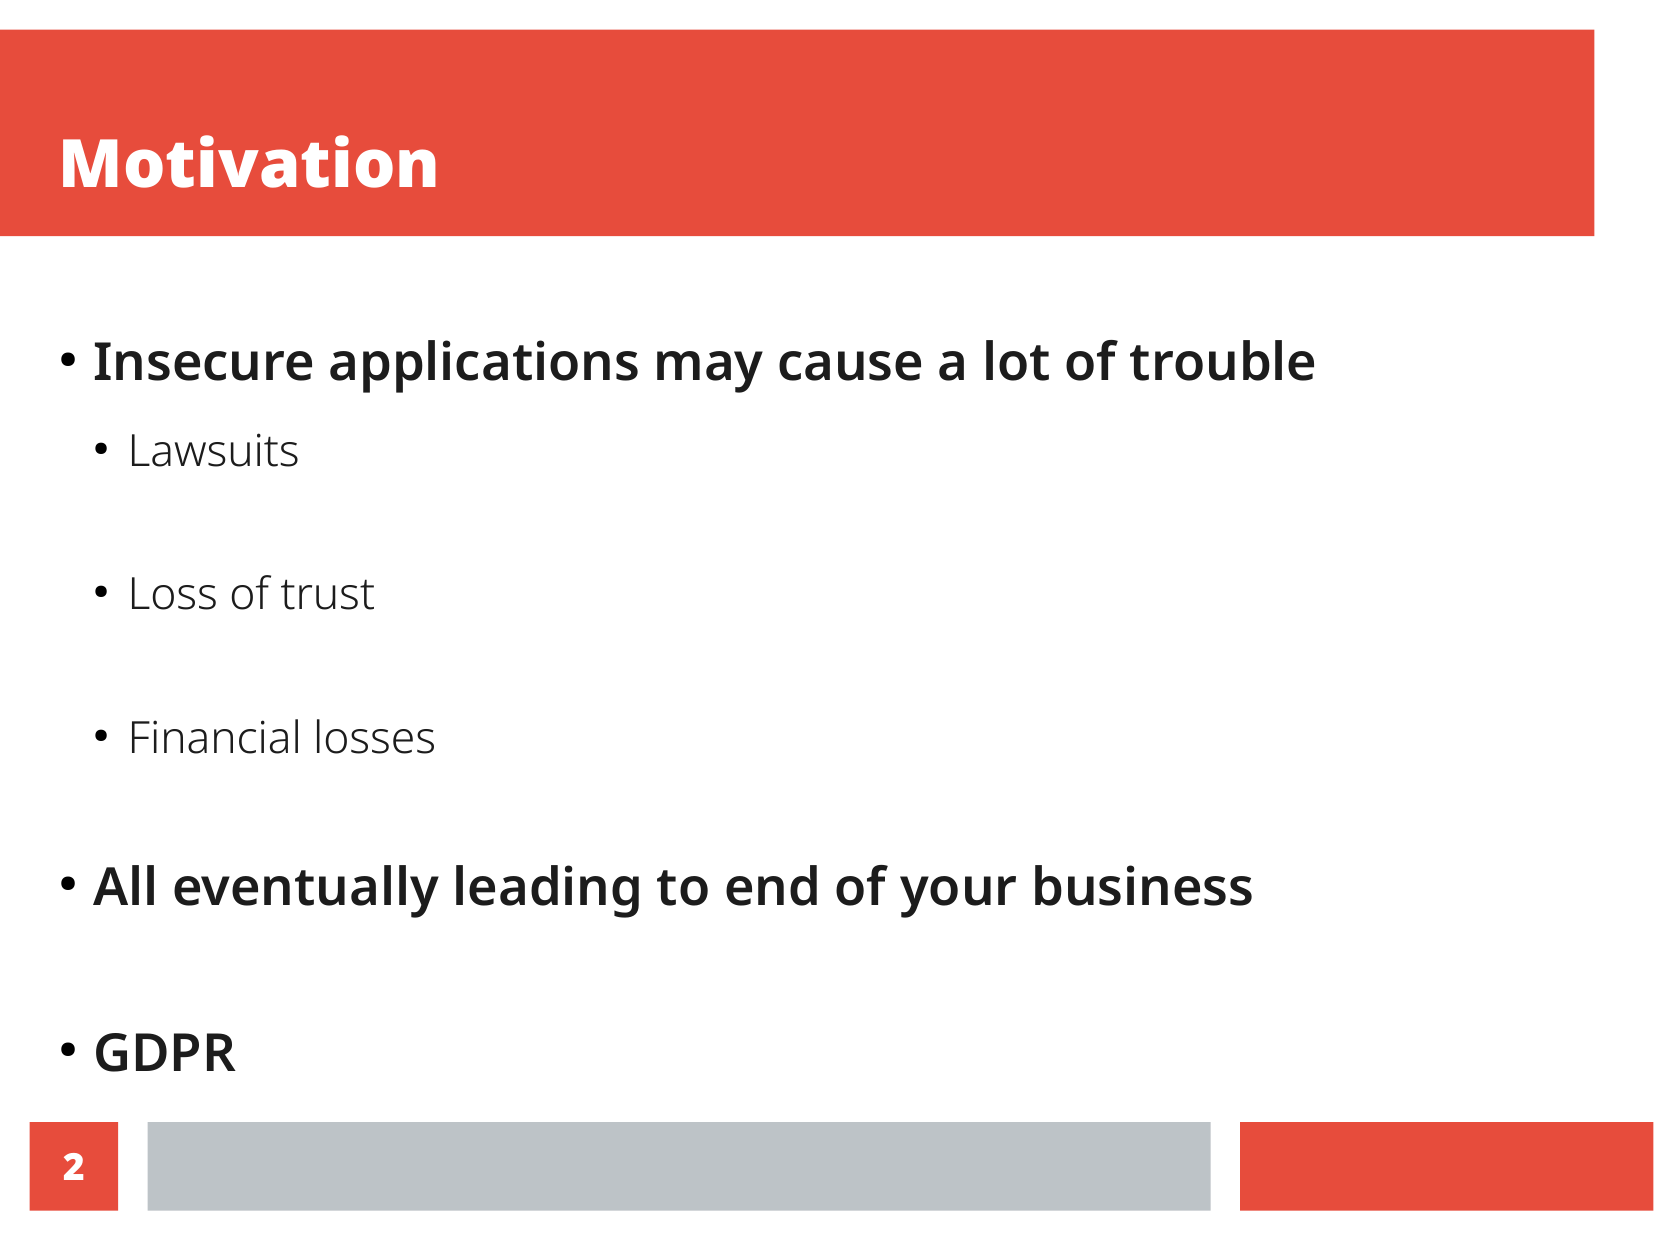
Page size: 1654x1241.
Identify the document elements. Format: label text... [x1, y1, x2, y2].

text_box [88, 547, 119, 618]
list Insecure applications may cause a lot of trouble Lawsuits Loss of trust Financial losses All eventually leading to end of your business GDPR [59, 324, 1565, 1093]
title Motivation [59, 59, 1595, 207]
